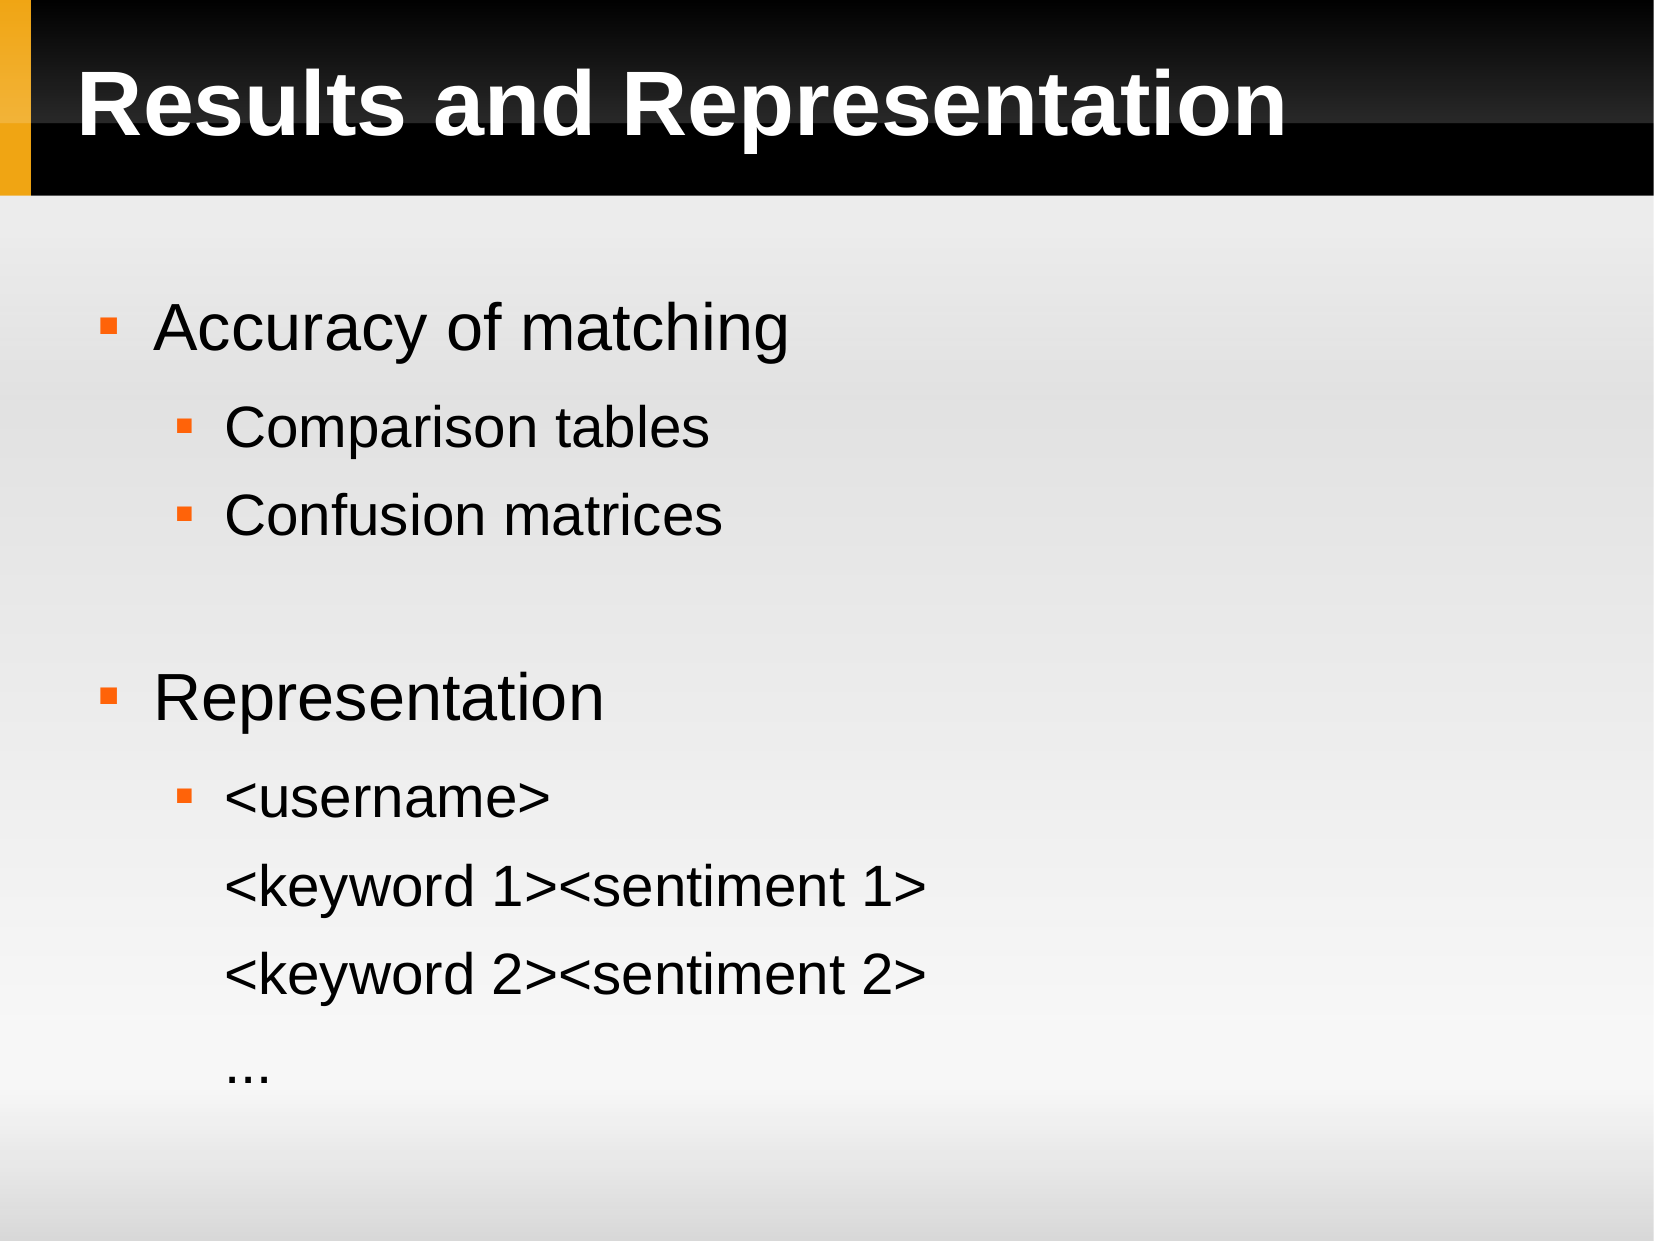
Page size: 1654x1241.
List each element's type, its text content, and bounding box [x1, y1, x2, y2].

title Results and Representation [76, 0, 1565, 208]
list Accuracy of matching Comparison tables Confusion matrices Representation <username> <keyword 1><sentiment 1> <keyword 2><sentiment 2> ... [82, 290, 1571, 1109]
picture [0, 0, 1654, 1241]
